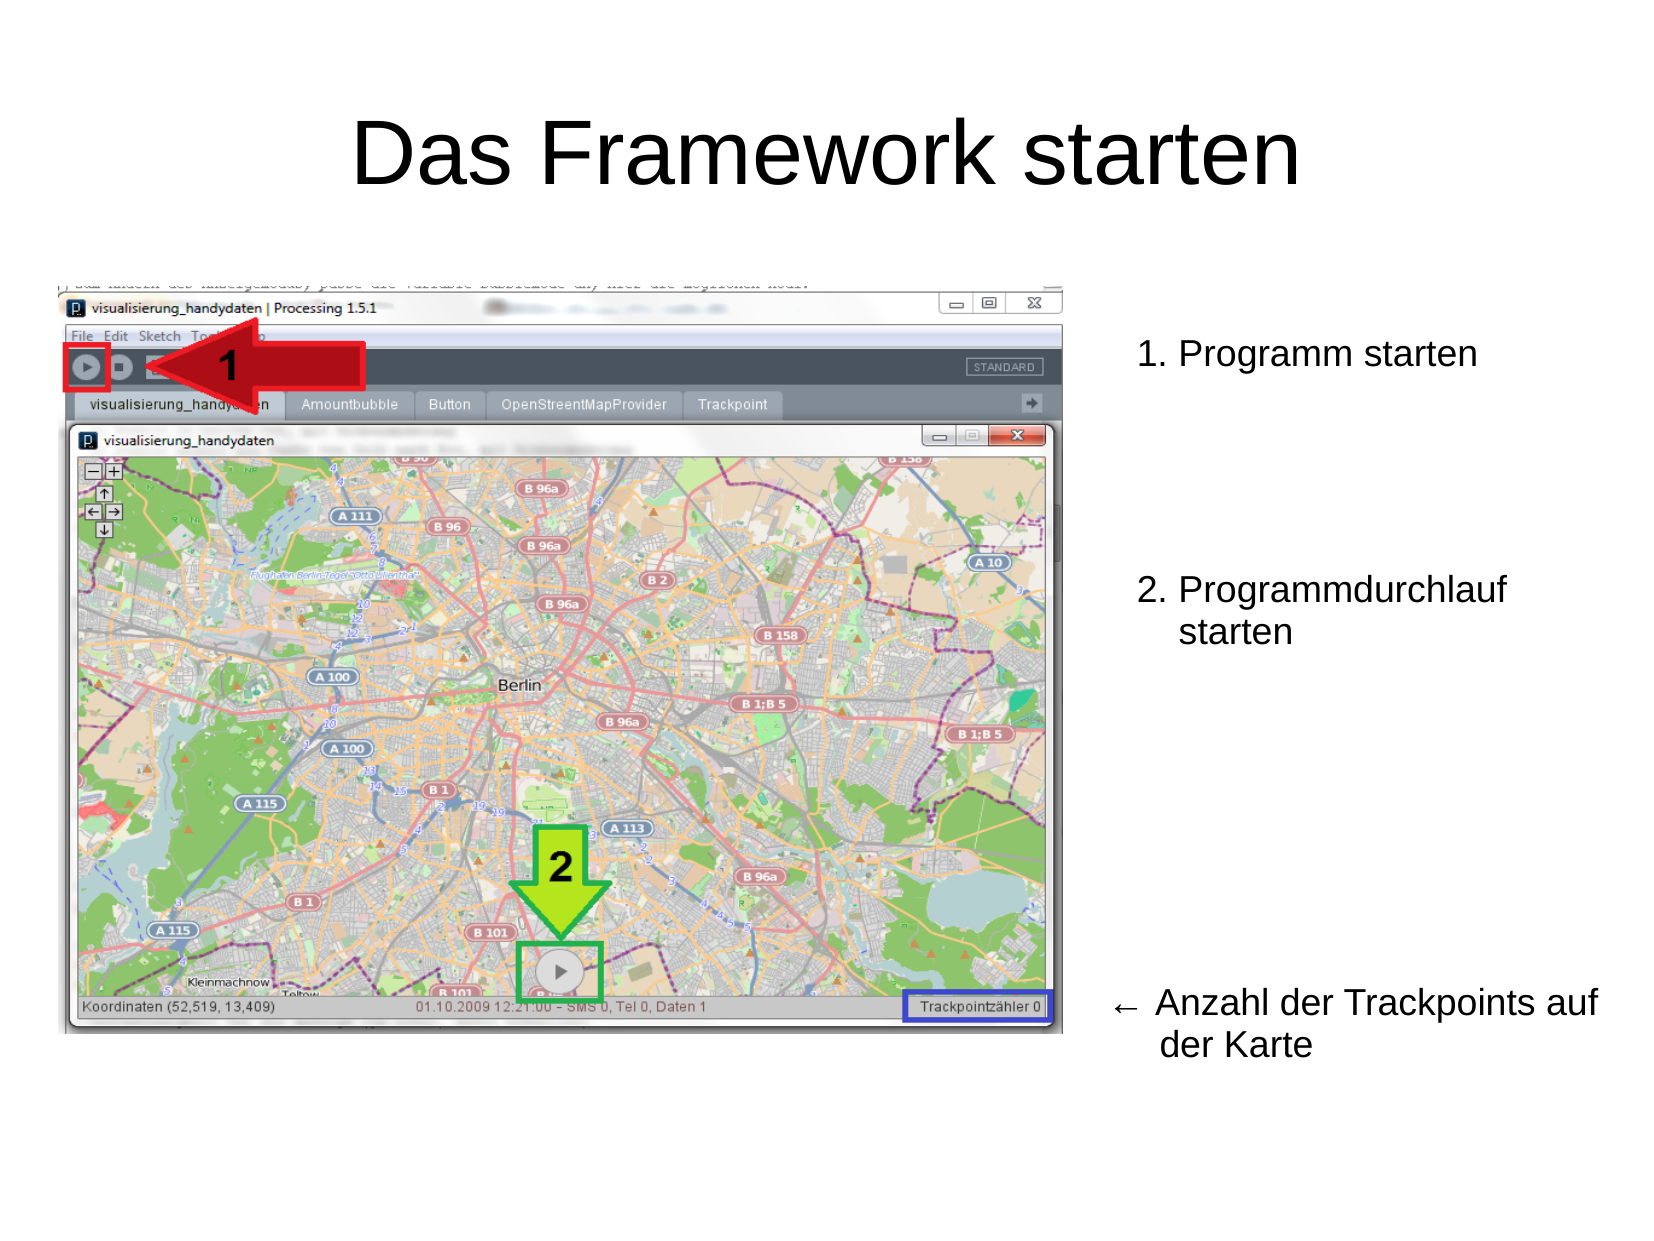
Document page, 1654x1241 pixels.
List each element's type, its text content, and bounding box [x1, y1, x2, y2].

picture [58, 286, 1063, 1034]
text_box 1. Programm starten [1122, 324, 1654, 382]
title Das Framework starten [82, 49, 1571, 257]
text_box ← Anzahl der Trackpoints auf der Karte [1092, 974, 1625, 1074]
text_box 2. Programmdurchlauf starten [1122, 561, 1625, 660]
